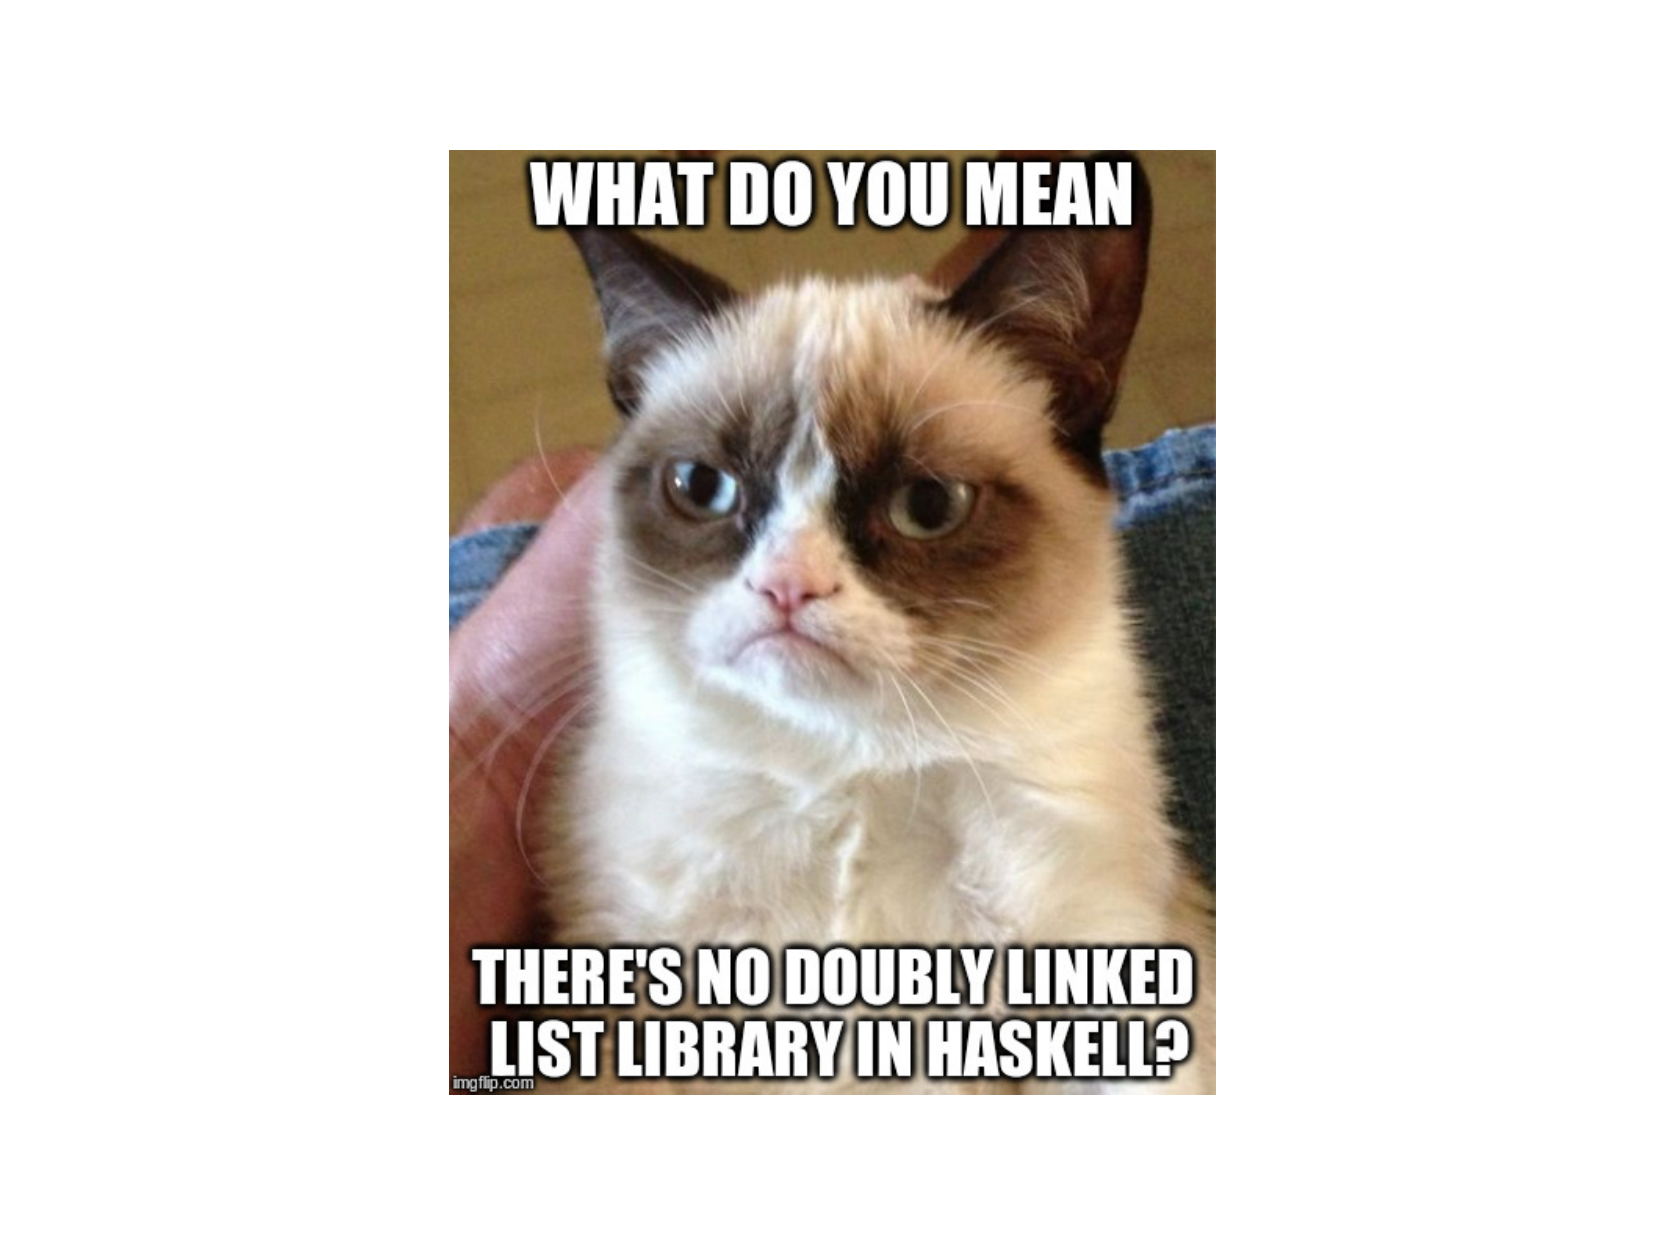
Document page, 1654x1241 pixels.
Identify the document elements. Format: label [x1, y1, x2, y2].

picture [449, 150, 1216, 1095]
